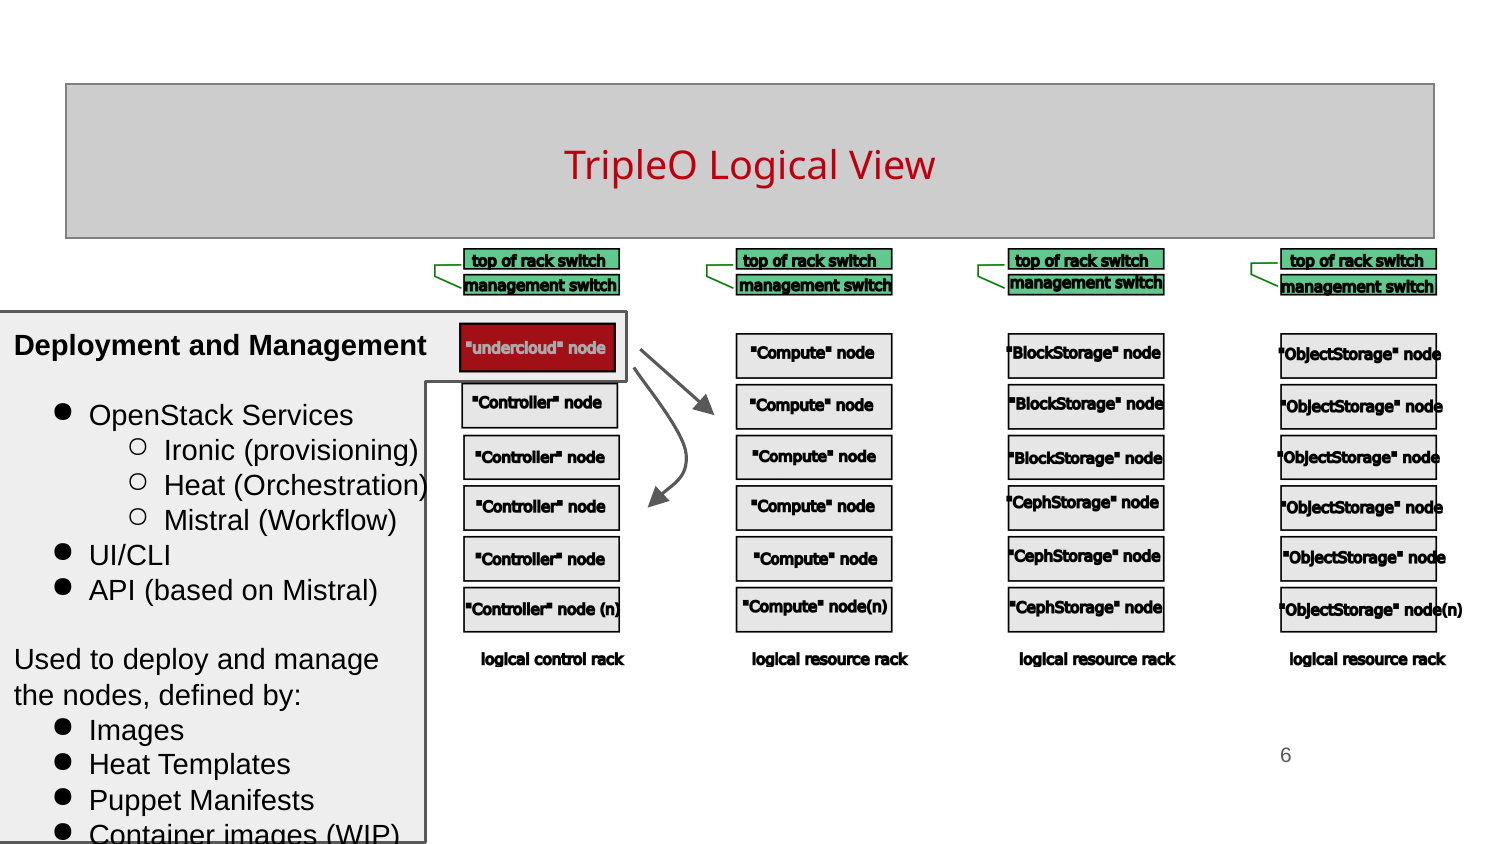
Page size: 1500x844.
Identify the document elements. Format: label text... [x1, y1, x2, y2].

text_box [0, 404, 426, 843]
text_box [130, 831, 137, 843]
text_box [234, 831, 240, 843]
text_box TripleO Logical View [66, 83, 1434, 239]
picture [434, 248, 1462, 667]
slide_number <number> [1274, 739, 1295, 761]
text_box [113, 831, 121, 843]
text_box [178, 831, 185, 843]
text_box [345, 829, 353, 843]
text_box [193, 831, 201, 836]
text_box [258, 837, 265, 843]
text_box Deployment and Management OpenStack Services Ironic (provisioning) Heat (Orchestration) Mistral (Workflow) UI/CLI API (based on Mistral) Used to deploy and manage the nodes, defined by: Images Heat Templates Puppet Manifests Container images (WIP) [0, 311, 791, 404]
text_box [154, 837, 161, 843]
text_box [376, 827, 386, 835]
text_box [290, 831, 298, 836]
text_box [274, 831, 282, 843]
